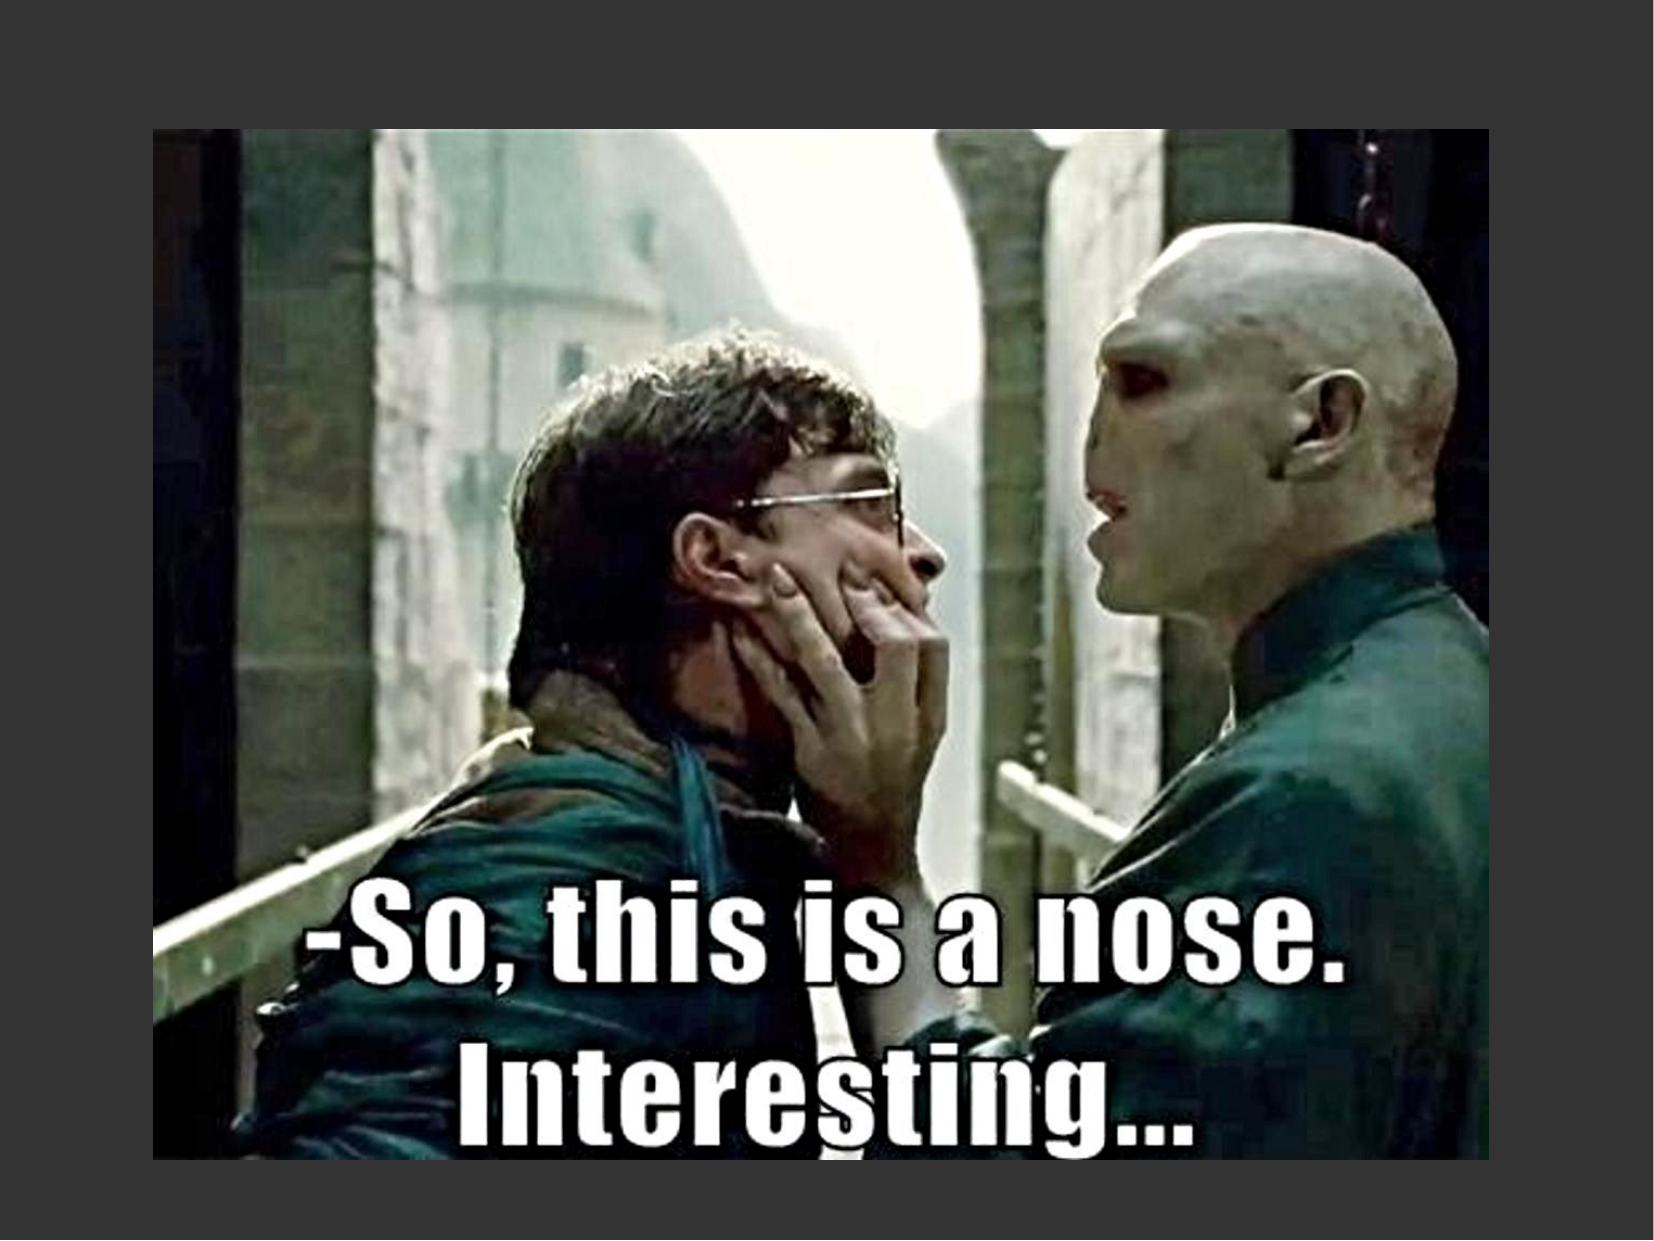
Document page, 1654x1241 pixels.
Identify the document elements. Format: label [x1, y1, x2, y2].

picture [153, 129, 1489, 1160]
